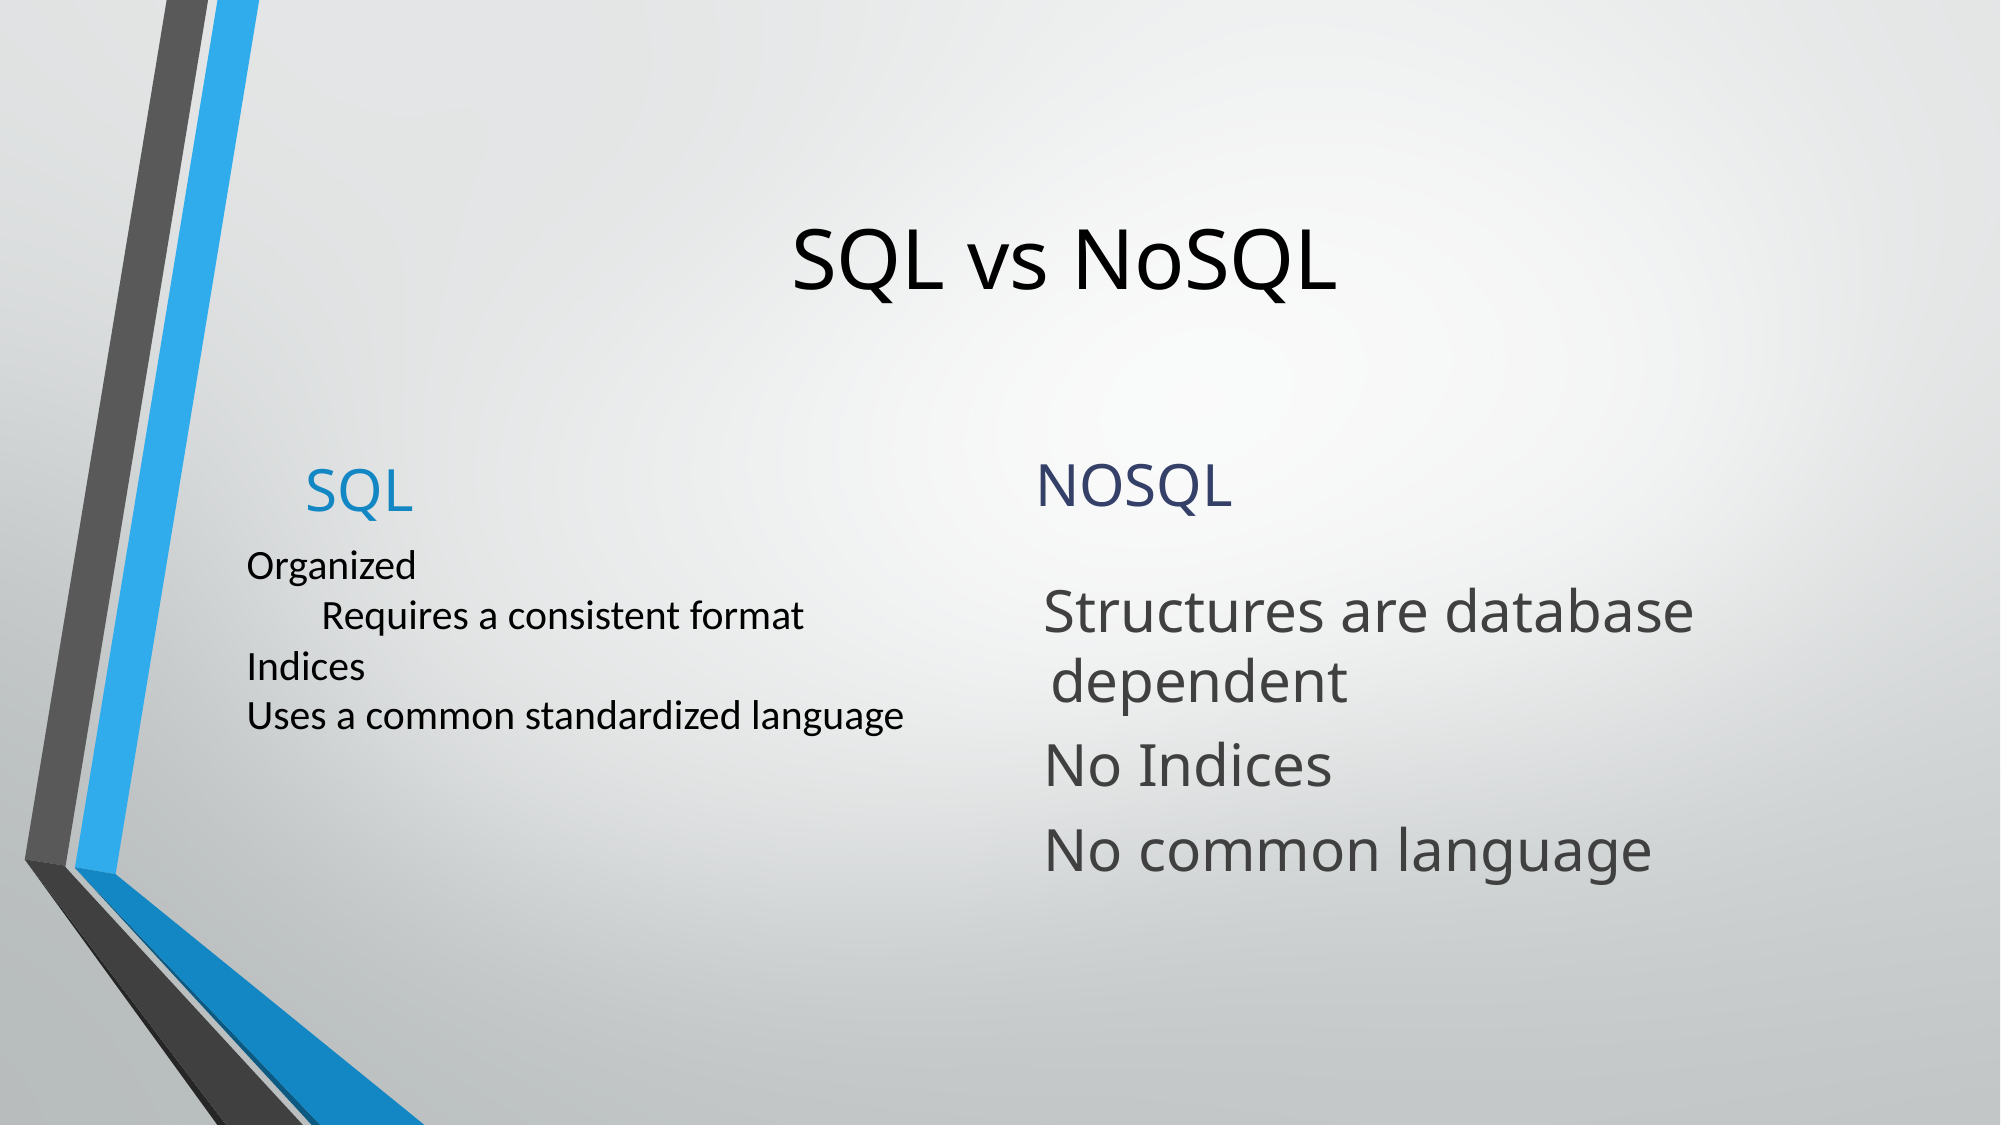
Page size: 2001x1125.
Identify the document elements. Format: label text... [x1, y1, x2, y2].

title SQL vs NoSQL [243, 112, 1887, 400]
list NoSQL [1020, 423, 1831, 544]
list Structures are database dependent No Indices No common language [1020, 566, 1831, 968]
list SQL [290, 436, 1020, 530]
text_box Organized Requires a consistent format Indices Uses a common standardized language [231, 530, 1021, 748]
